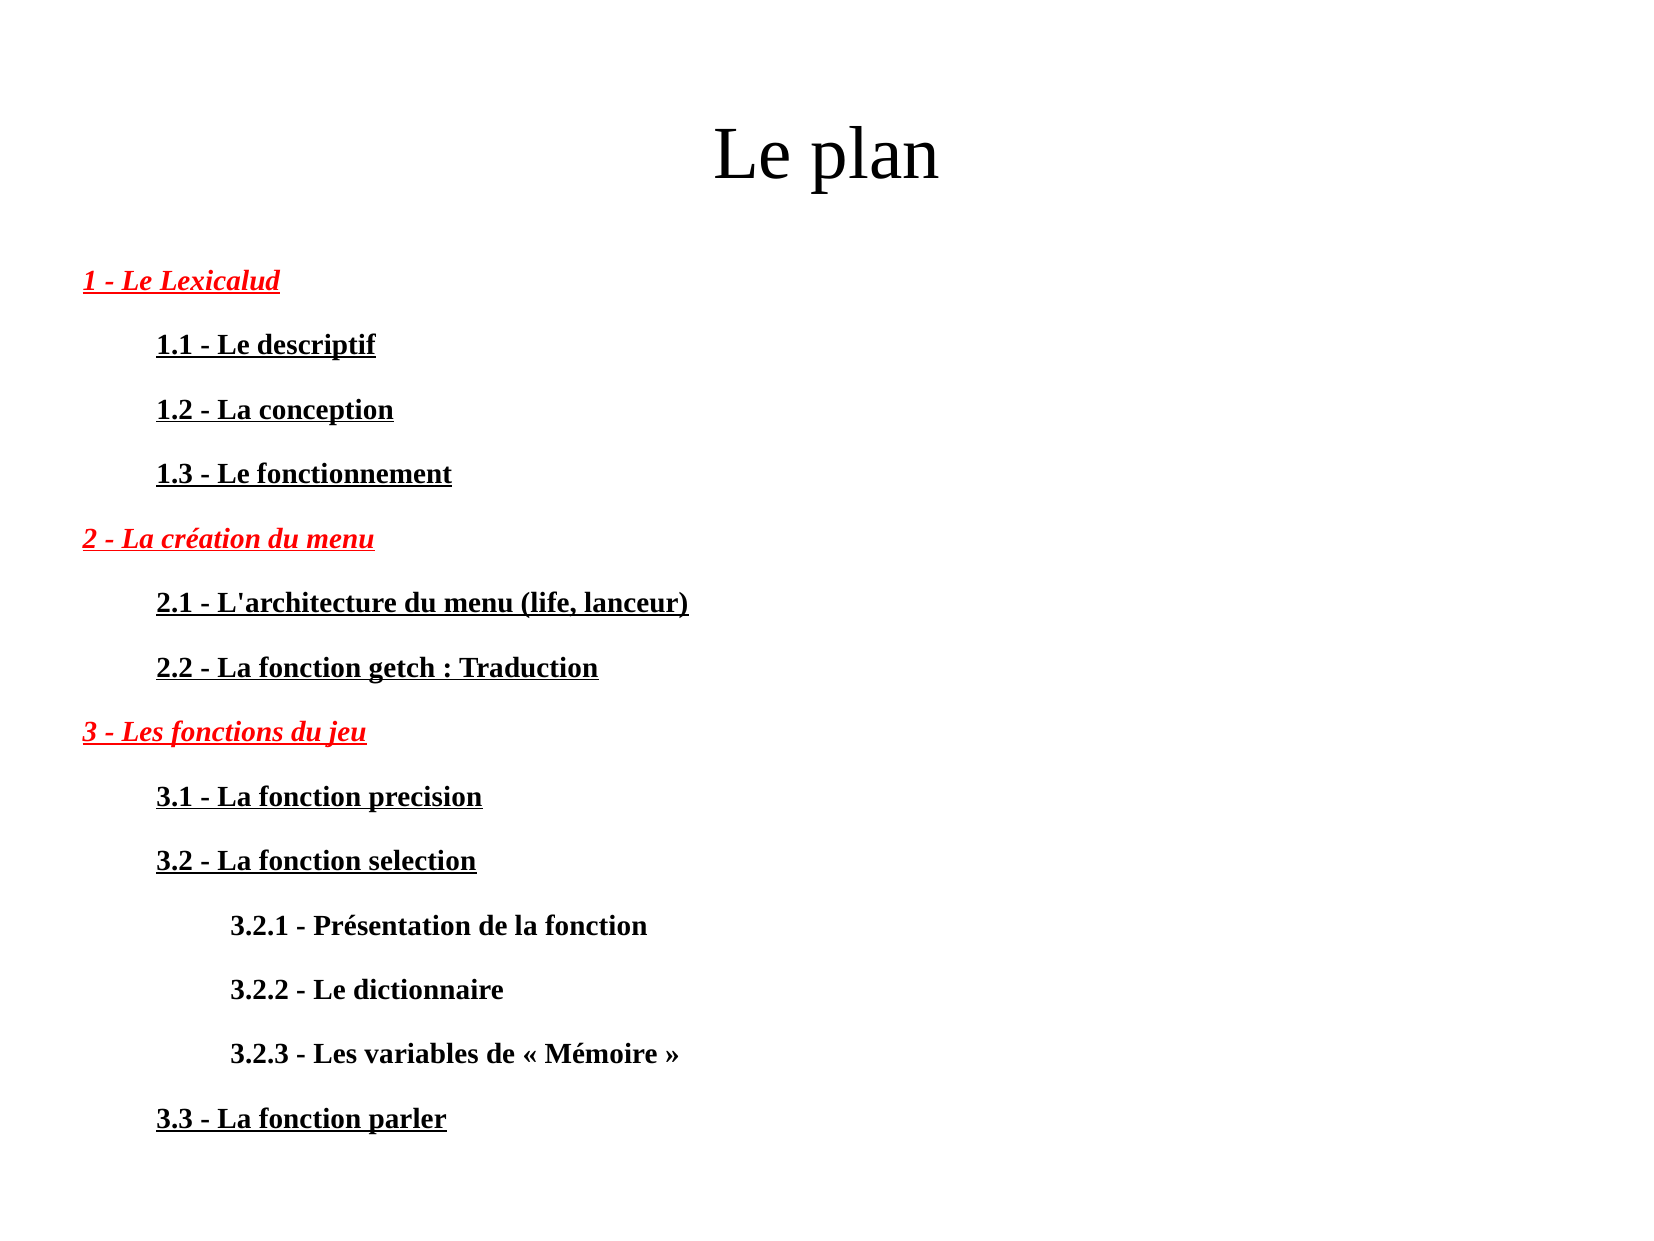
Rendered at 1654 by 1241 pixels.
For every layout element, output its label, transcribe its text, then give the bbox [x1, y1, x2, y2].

text_box 1 - Le Lexicalud 1.1 - Le descriptif 1.2 - La conception 1.3 - Le fonctionnement 2 - La création du menu 2.1 - L'architecture du menu (life, lanceur) 2.2 - La fonction getch : Traduction 3 - Les fonctions du jeu 3.1 - La fonction precision 3.2 - La fonction selection 3.2.1 - Présentation de la fonction 3.2.2 - Le dictionnaire 3.2.3 - Les variables de « Mémoire » 3.3 - La fonction parler [82, 250, 1571, 1149]
title Le plan [82, 49, 1571, 250]
